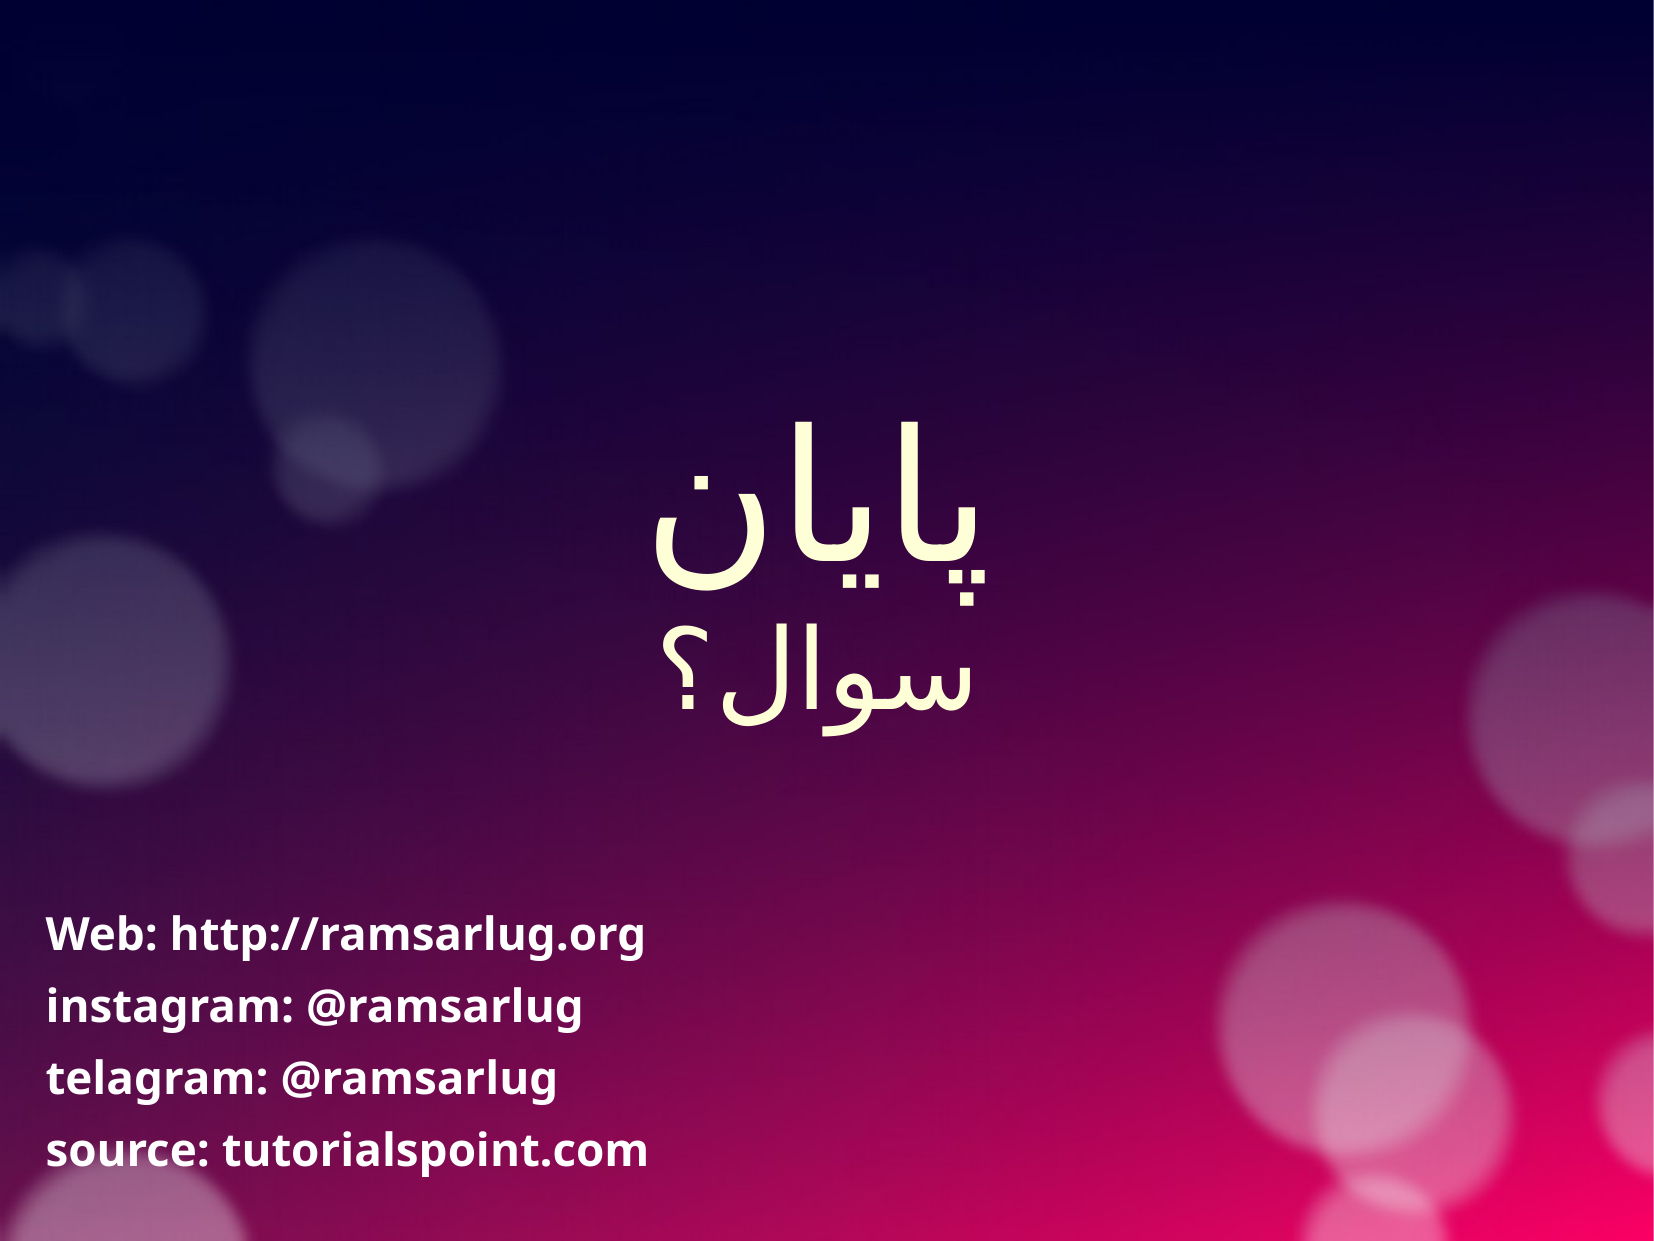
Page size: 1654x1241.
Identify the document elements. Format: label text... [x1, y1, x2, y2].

title Web: http://ramsarlug.org instagram: @ramsarlug telagram: @ramsarlug source: tutorialspoint.com [45, 900, 691, 1172]
title پایان سوال؟ [73, 361, 1563, 766]
picture [0, 0, 1654, 1241]
